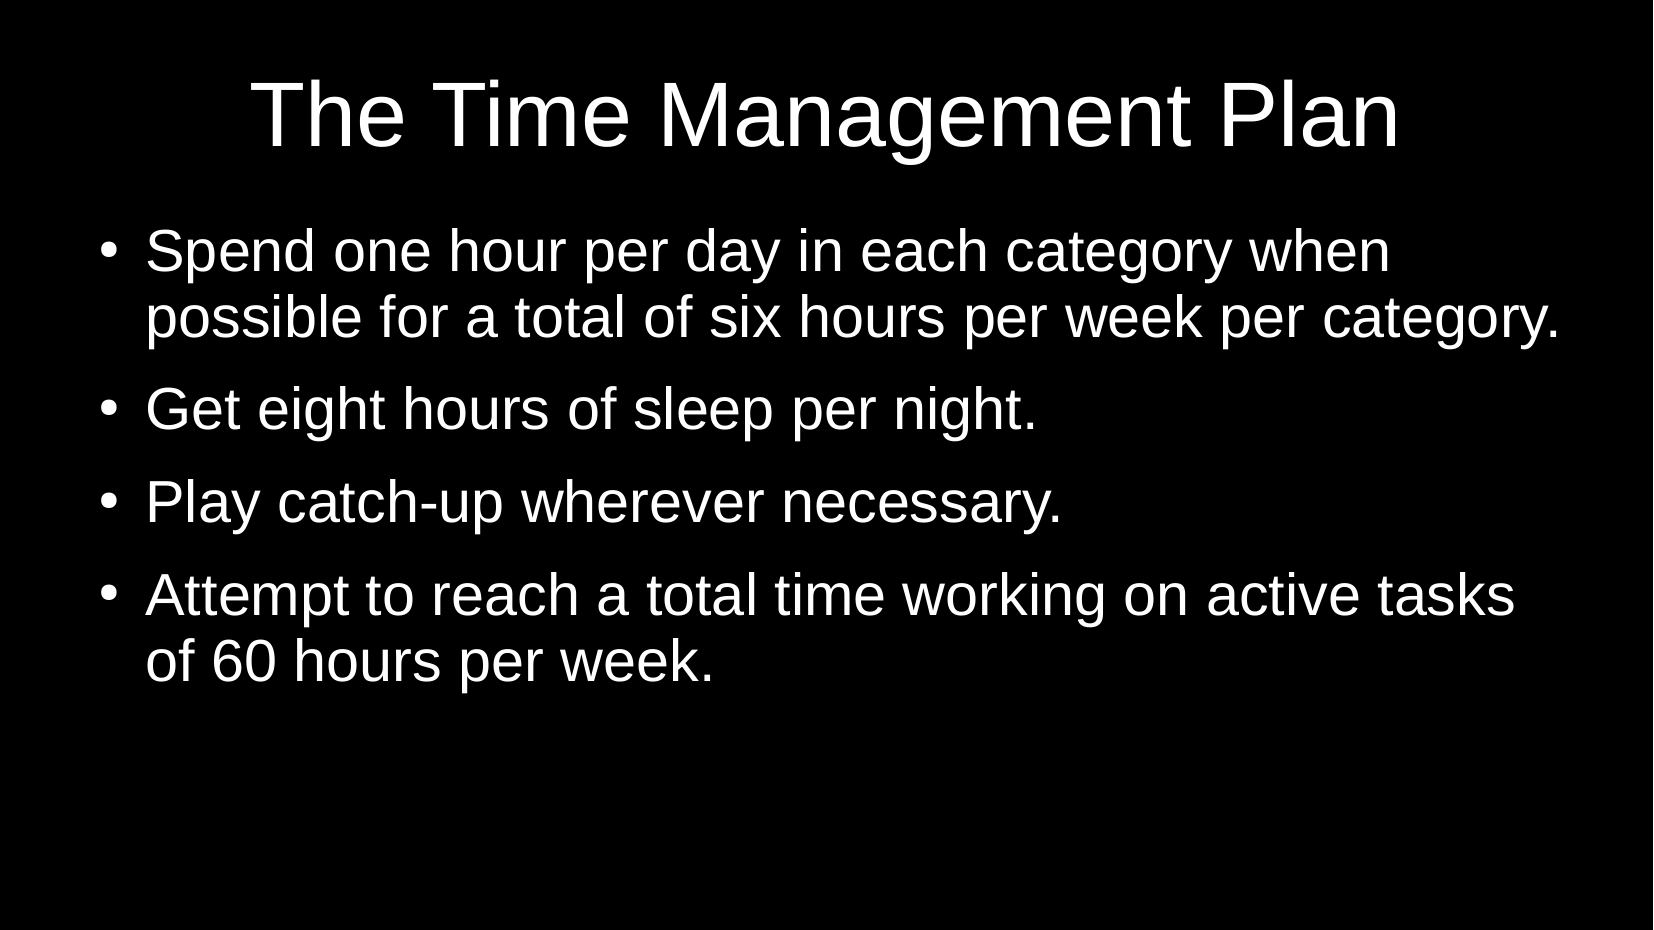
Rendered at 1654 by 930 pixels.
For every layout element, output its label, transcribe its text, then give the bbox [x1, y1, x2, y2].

list Spend one hour per day in each category when possible for a total of six hours per week per category. Get eight hours of sleep per night. Play catch-up wherever necessary. Attempt to reach a total time working on active tasks of 60 hours per week. [82, 217, 1571, 757]
title The Time Management Plan [82, 37, 1571, 193]
